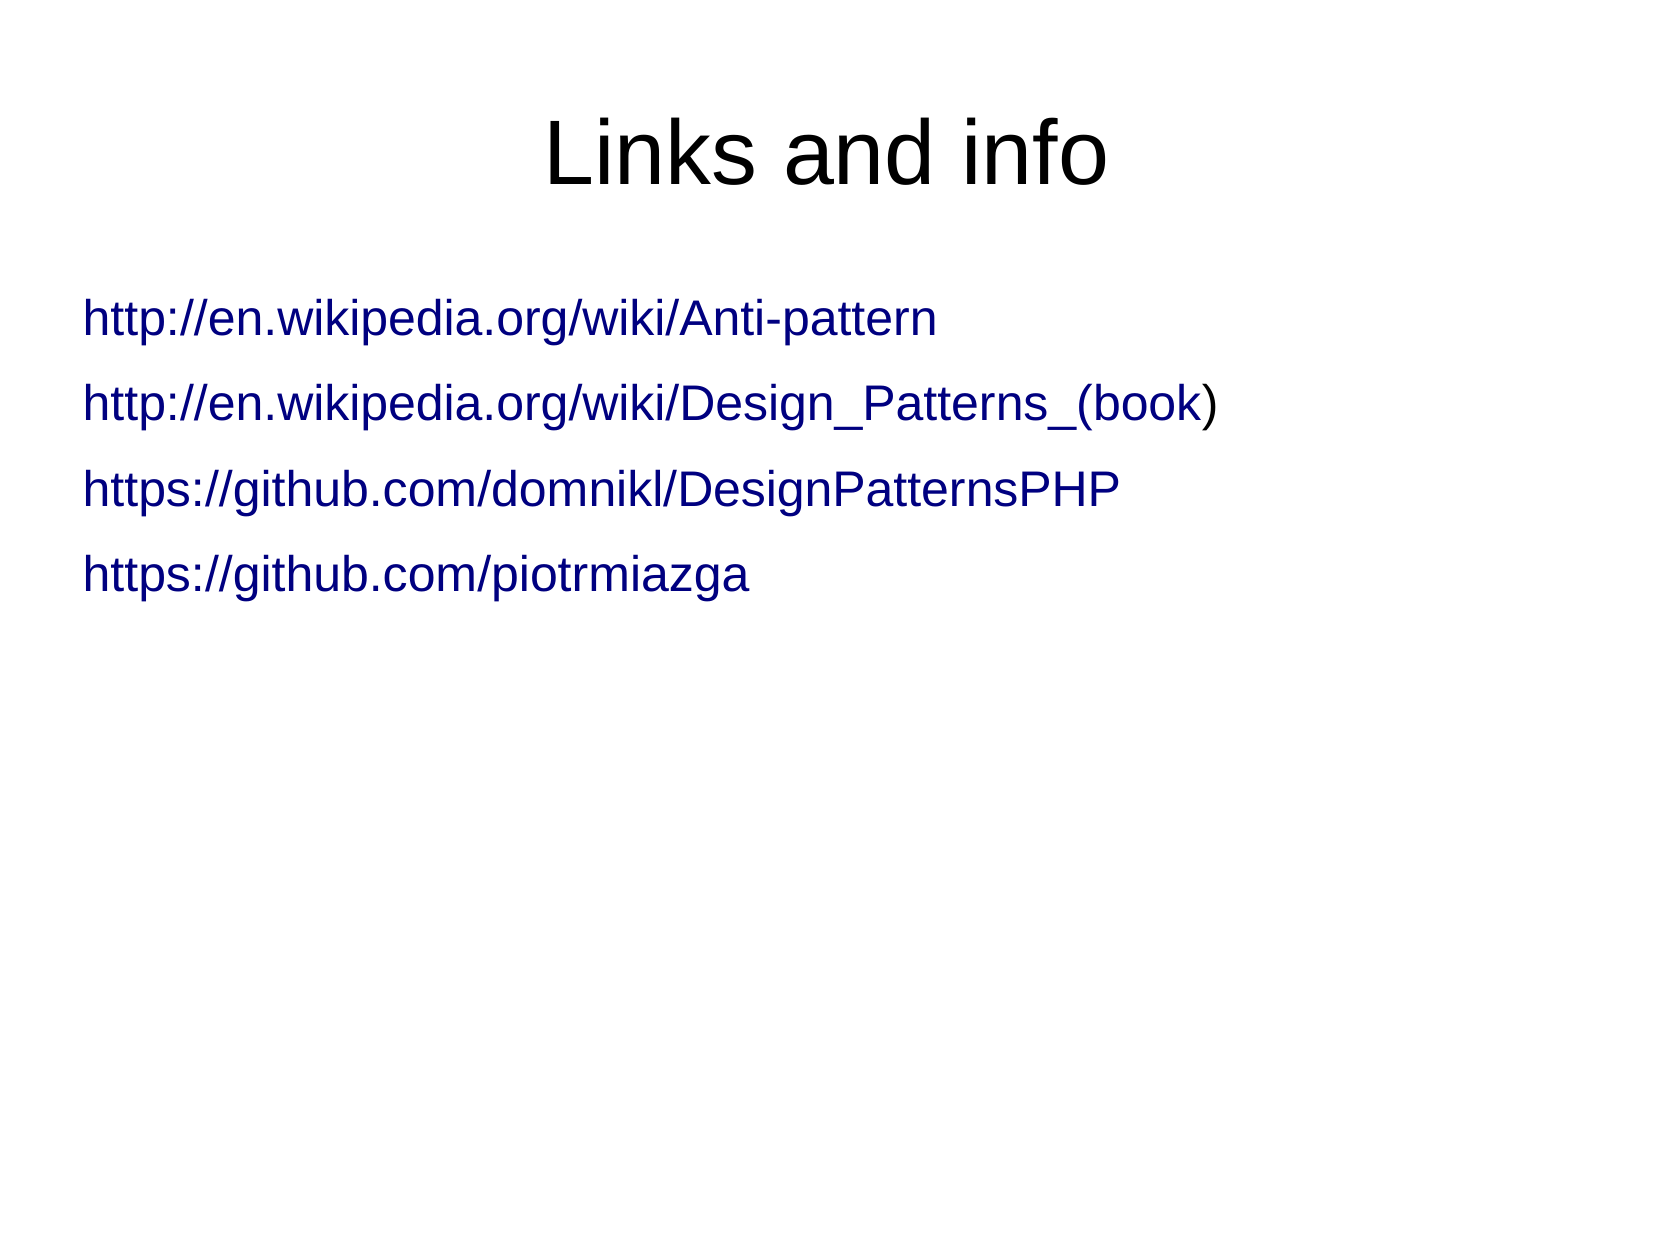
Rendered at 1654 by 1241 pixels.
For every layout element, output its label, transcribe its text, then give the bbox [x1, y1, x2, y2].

list http://en.wikipedia.org/wiki/Anti-pattern http://en.wikipedia.org/wiki/Design_Patterns_(book) https://github.com/domnikl/DesignPatternsPHP https://github.com/piotrmiazga [82, 290, 1571, 1010]
title Links and info [82, 49, 1571, 257]
